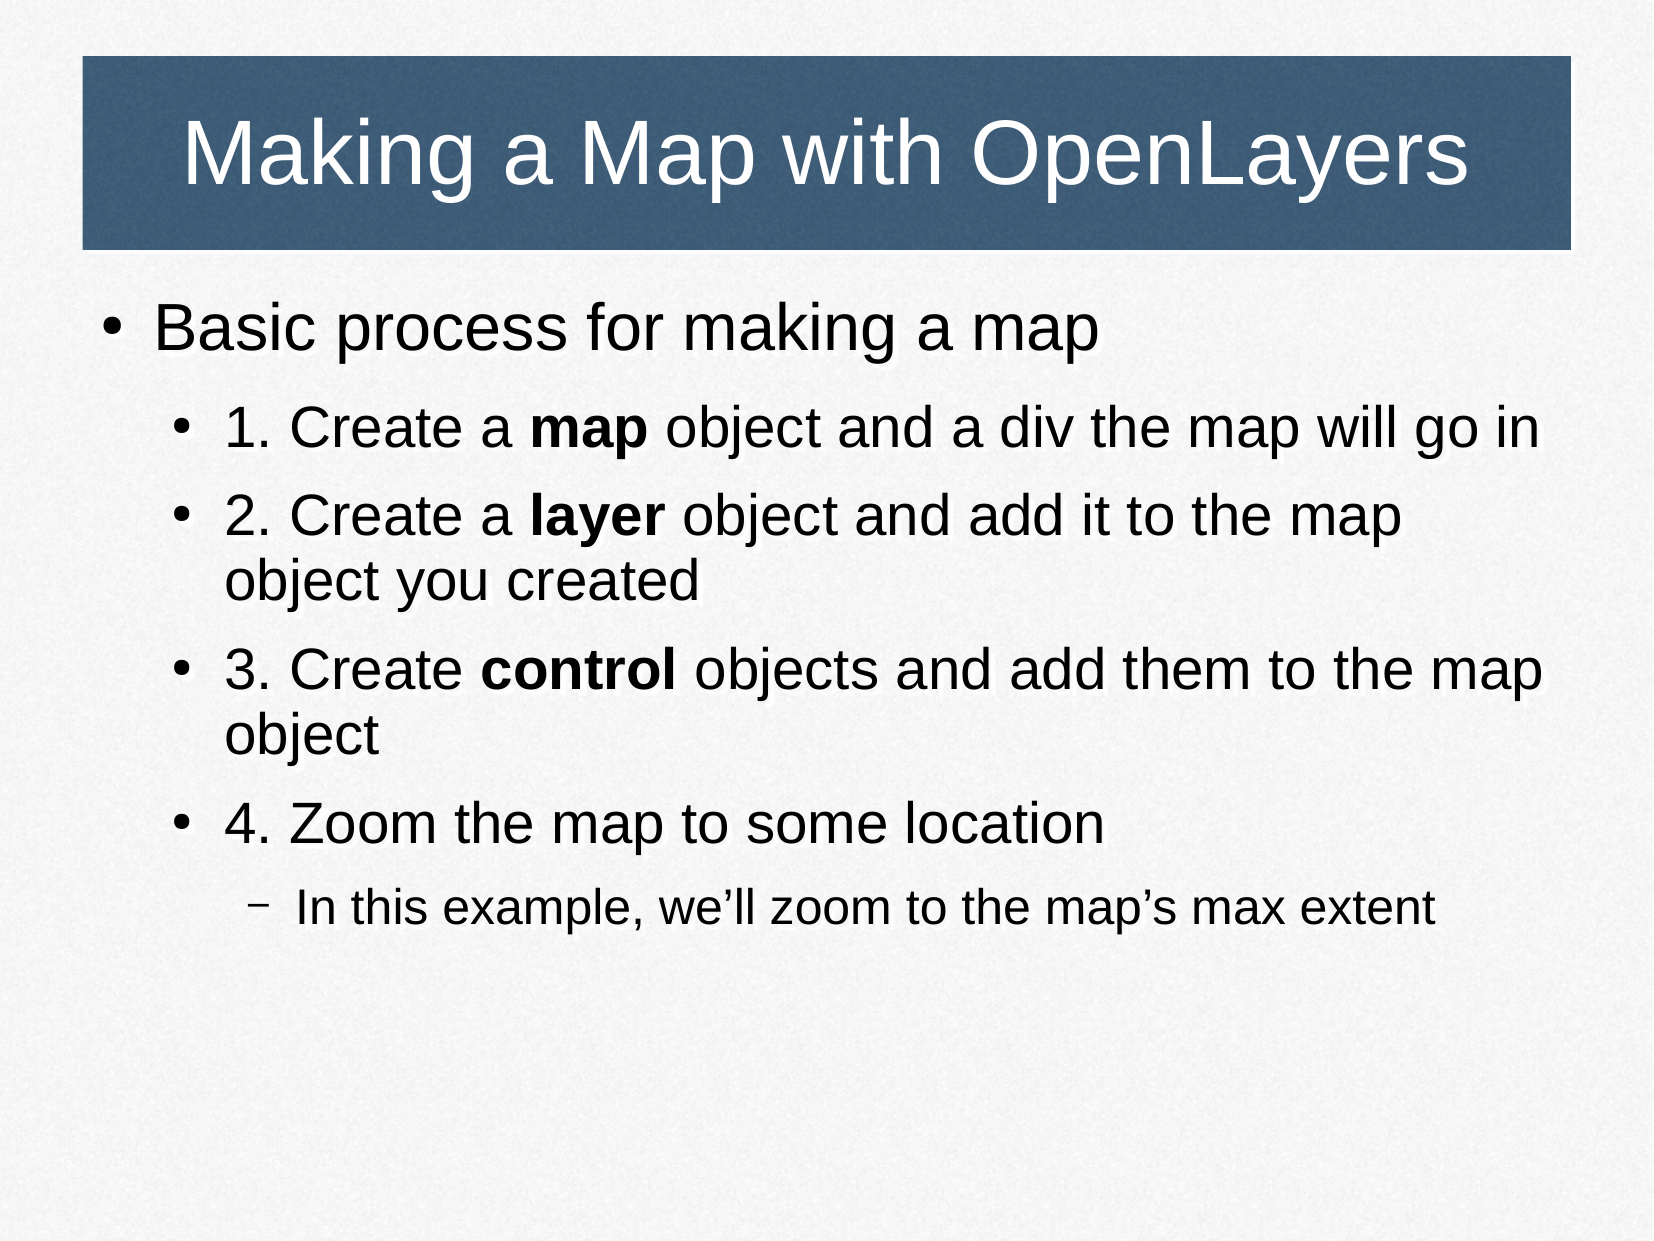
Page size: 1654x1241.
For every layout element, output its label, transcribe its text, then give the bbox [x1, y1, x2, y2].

picture [0, 0, 1654, 1241]
list Basic process for making a map 1. Create a map object and a div the map will go in 2. Create a layer object and add it to the map object you created 3. Create control objects and add them to the map object 4. Zoom the map to some location In this example, we’ll zoom to the map’s max extent [82, 290, 1571, 1109]
title Making a Map with OpenLayers [82, 56, 1571, 250]
